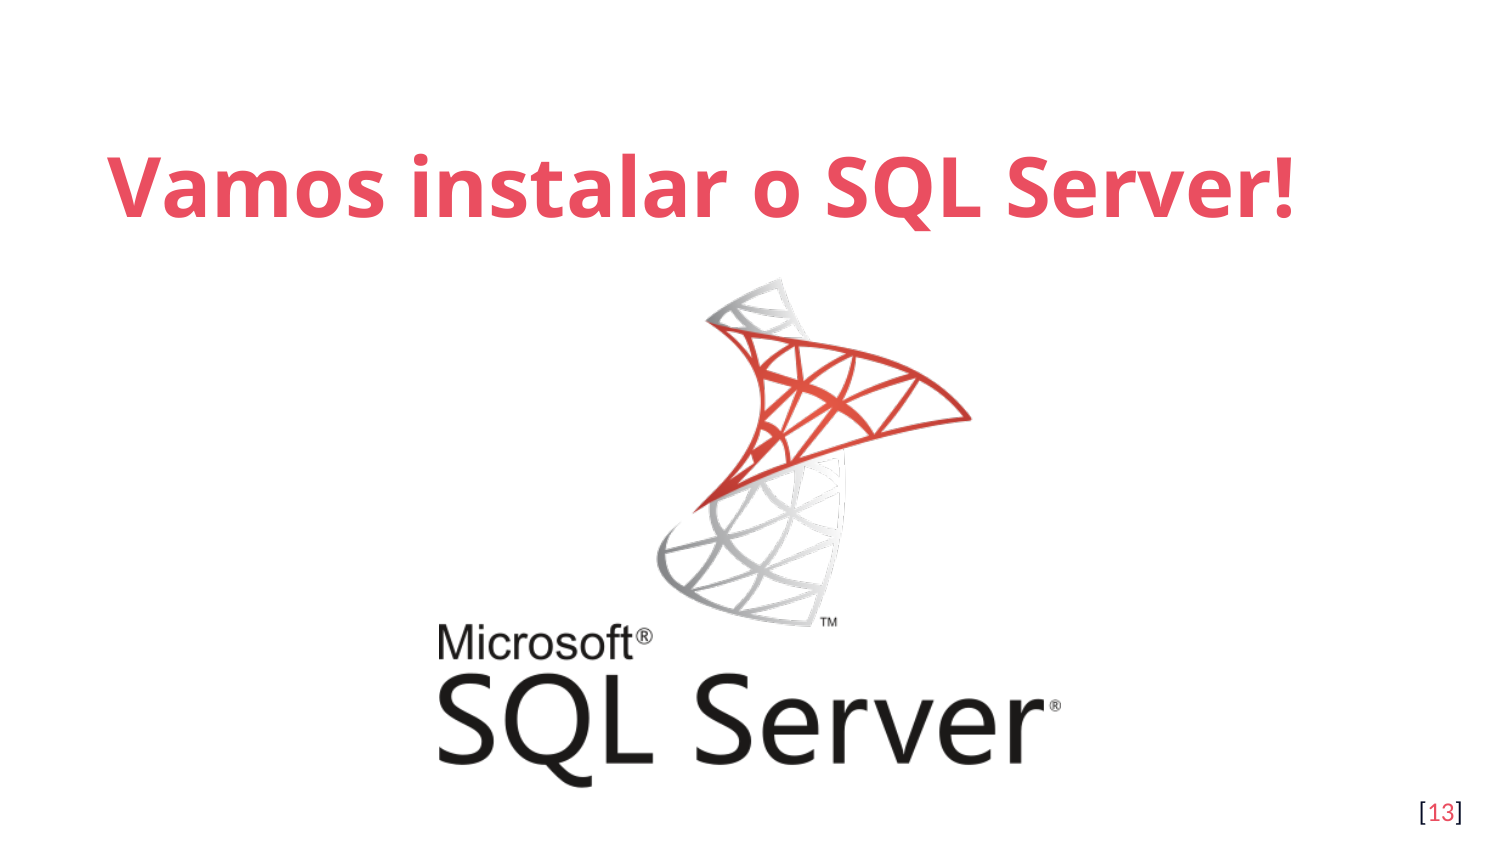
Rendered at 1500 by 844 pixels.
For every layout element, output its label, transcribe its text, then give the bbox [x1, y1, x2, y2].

picture [439, 222, 1061, 844]
slide_number [‹#›] [1403, 779, 1494, 844]
text_box Vamos instalar o SQL Server! [92, 104, 1408, 243]
